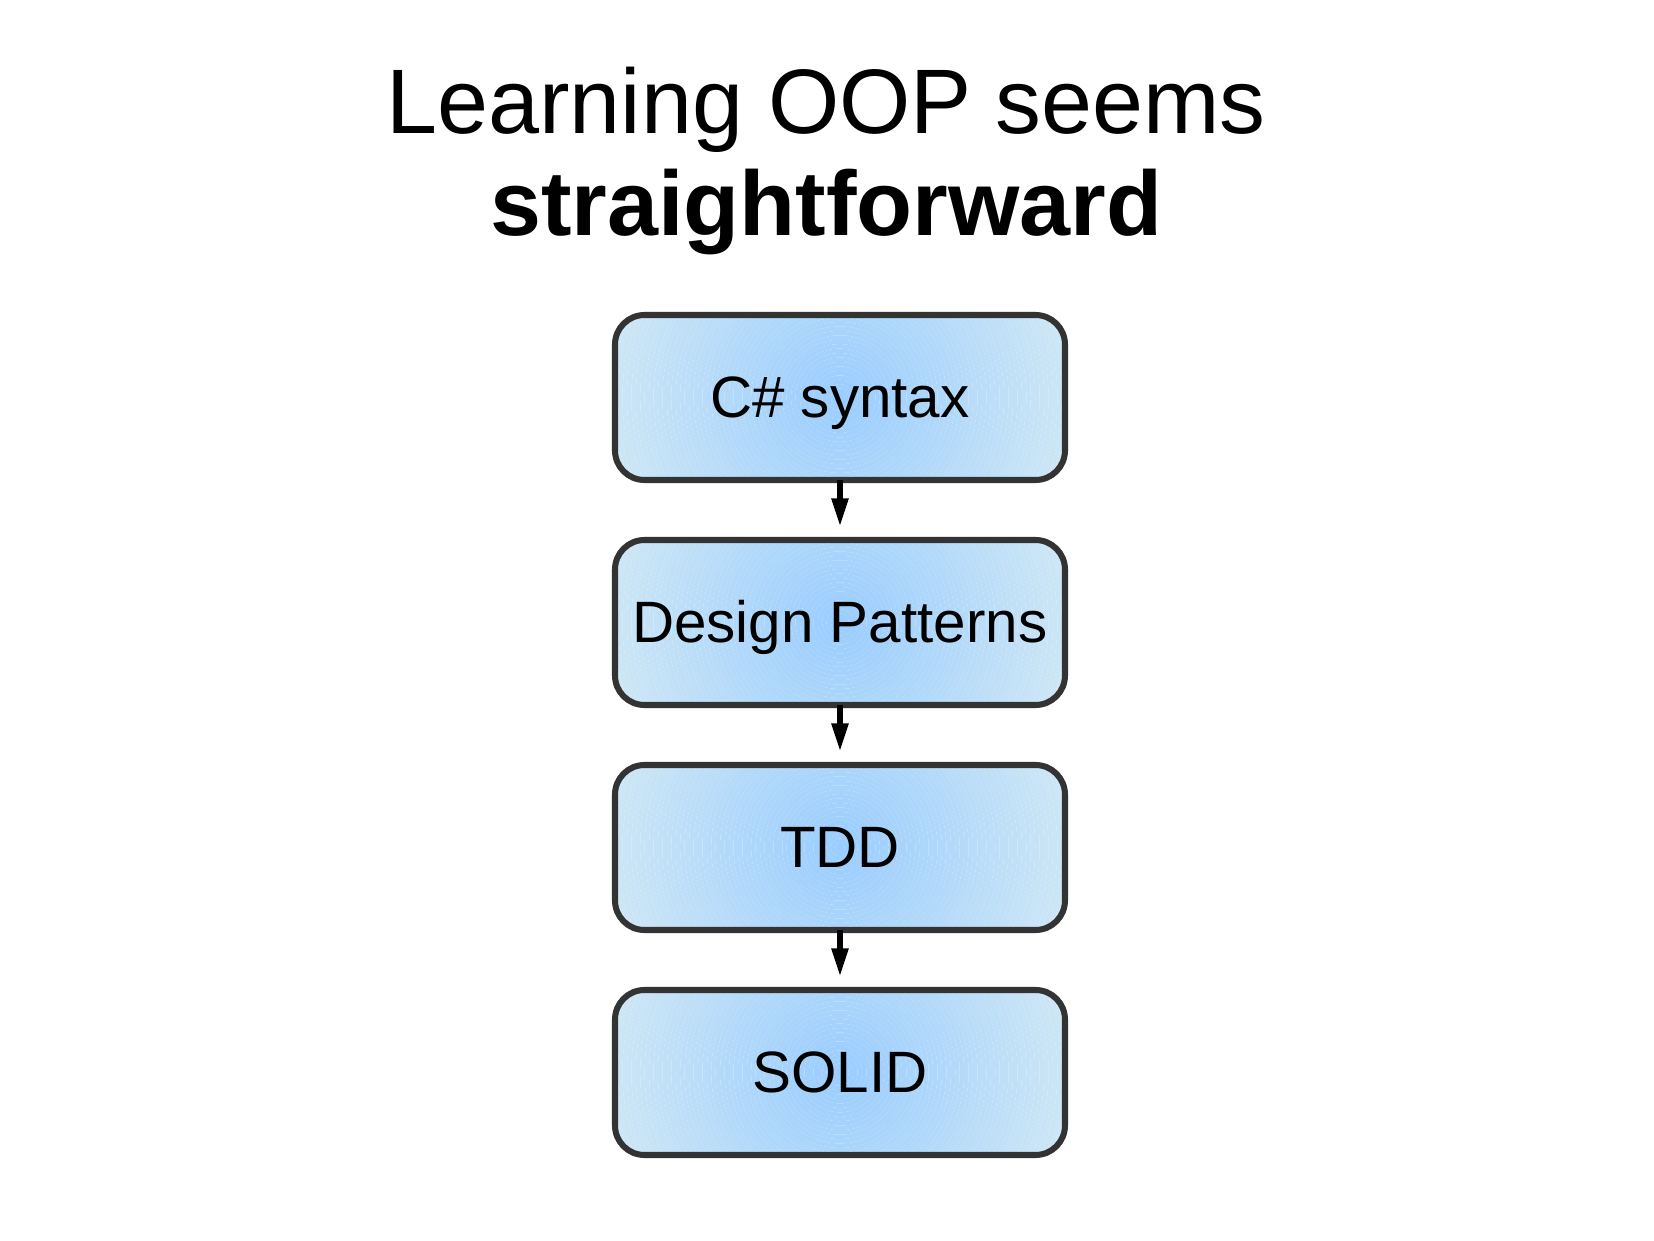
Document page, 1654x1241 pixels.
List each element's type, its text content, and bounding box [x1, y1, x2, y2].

text_box Design Patterns [615, 540, 1066, 706]
text_box C# syntax [615, 315, 1066, 481]
text_box TDD [615, 765, 1066, 931]
text_box SOLID [615, 990, 1066, 1156]
title Learning OOP seems straightforward [82, 49, 1571, 257]
